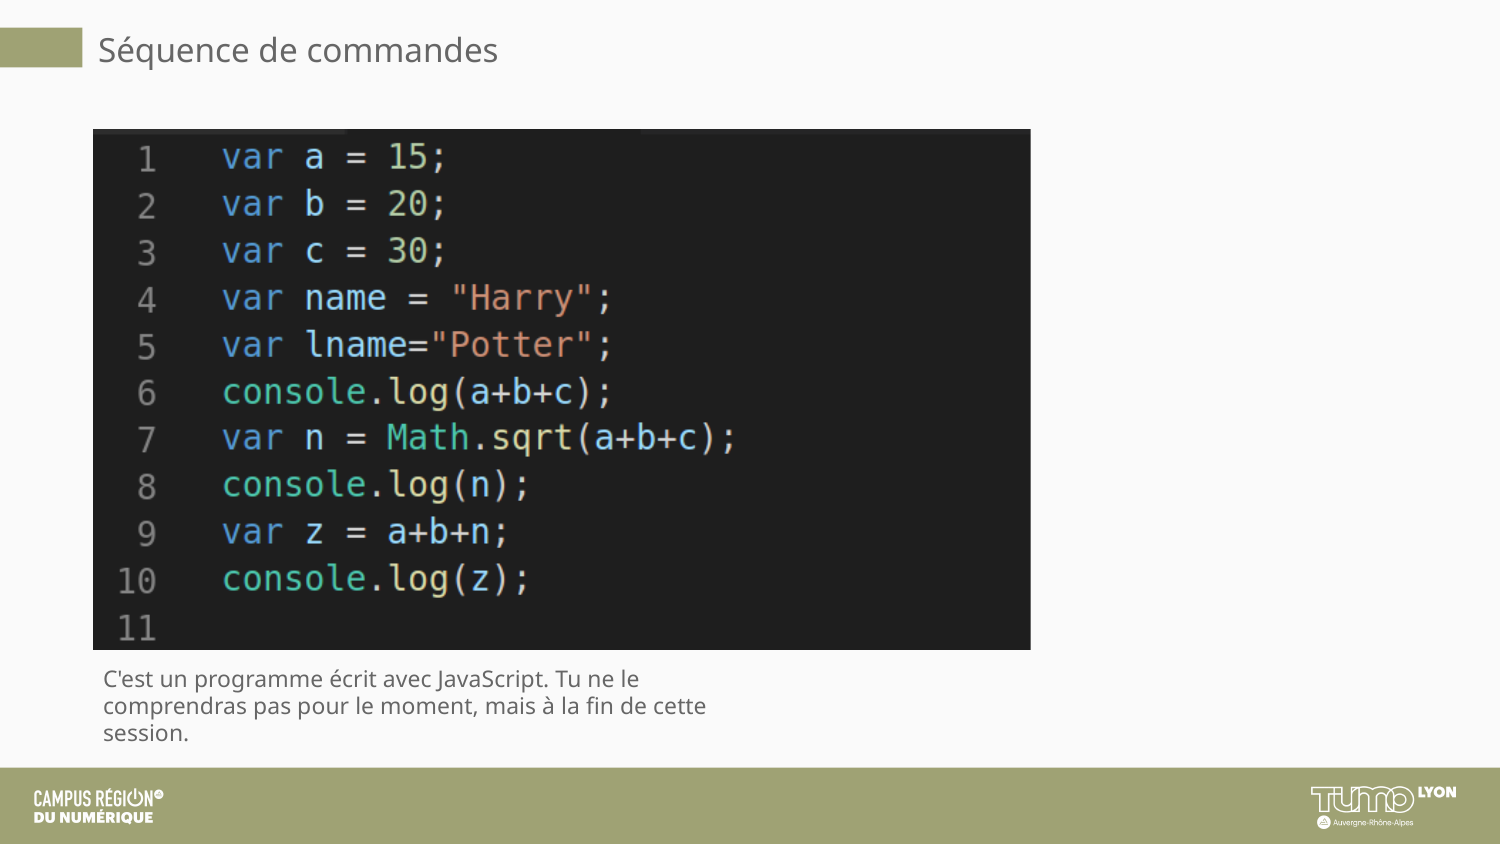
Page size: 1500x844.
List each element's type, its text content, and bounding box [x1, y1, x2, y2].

text_box Séquence de commandes [83, 4, 1396, 95]
picture [93, 129, 1031, 650]
picture [1311, 786, 1456, 829]
picture [17, 773, 172, 840]
text_box [0, 767, 1500, 844]
text_box [0, 27, 83, 68]
text_box C'est un programme écrit avec JavaScript. Tu ne le comprendras pas pour le moment, mais à la fin de cette session. [88, 642, 768, 767]
